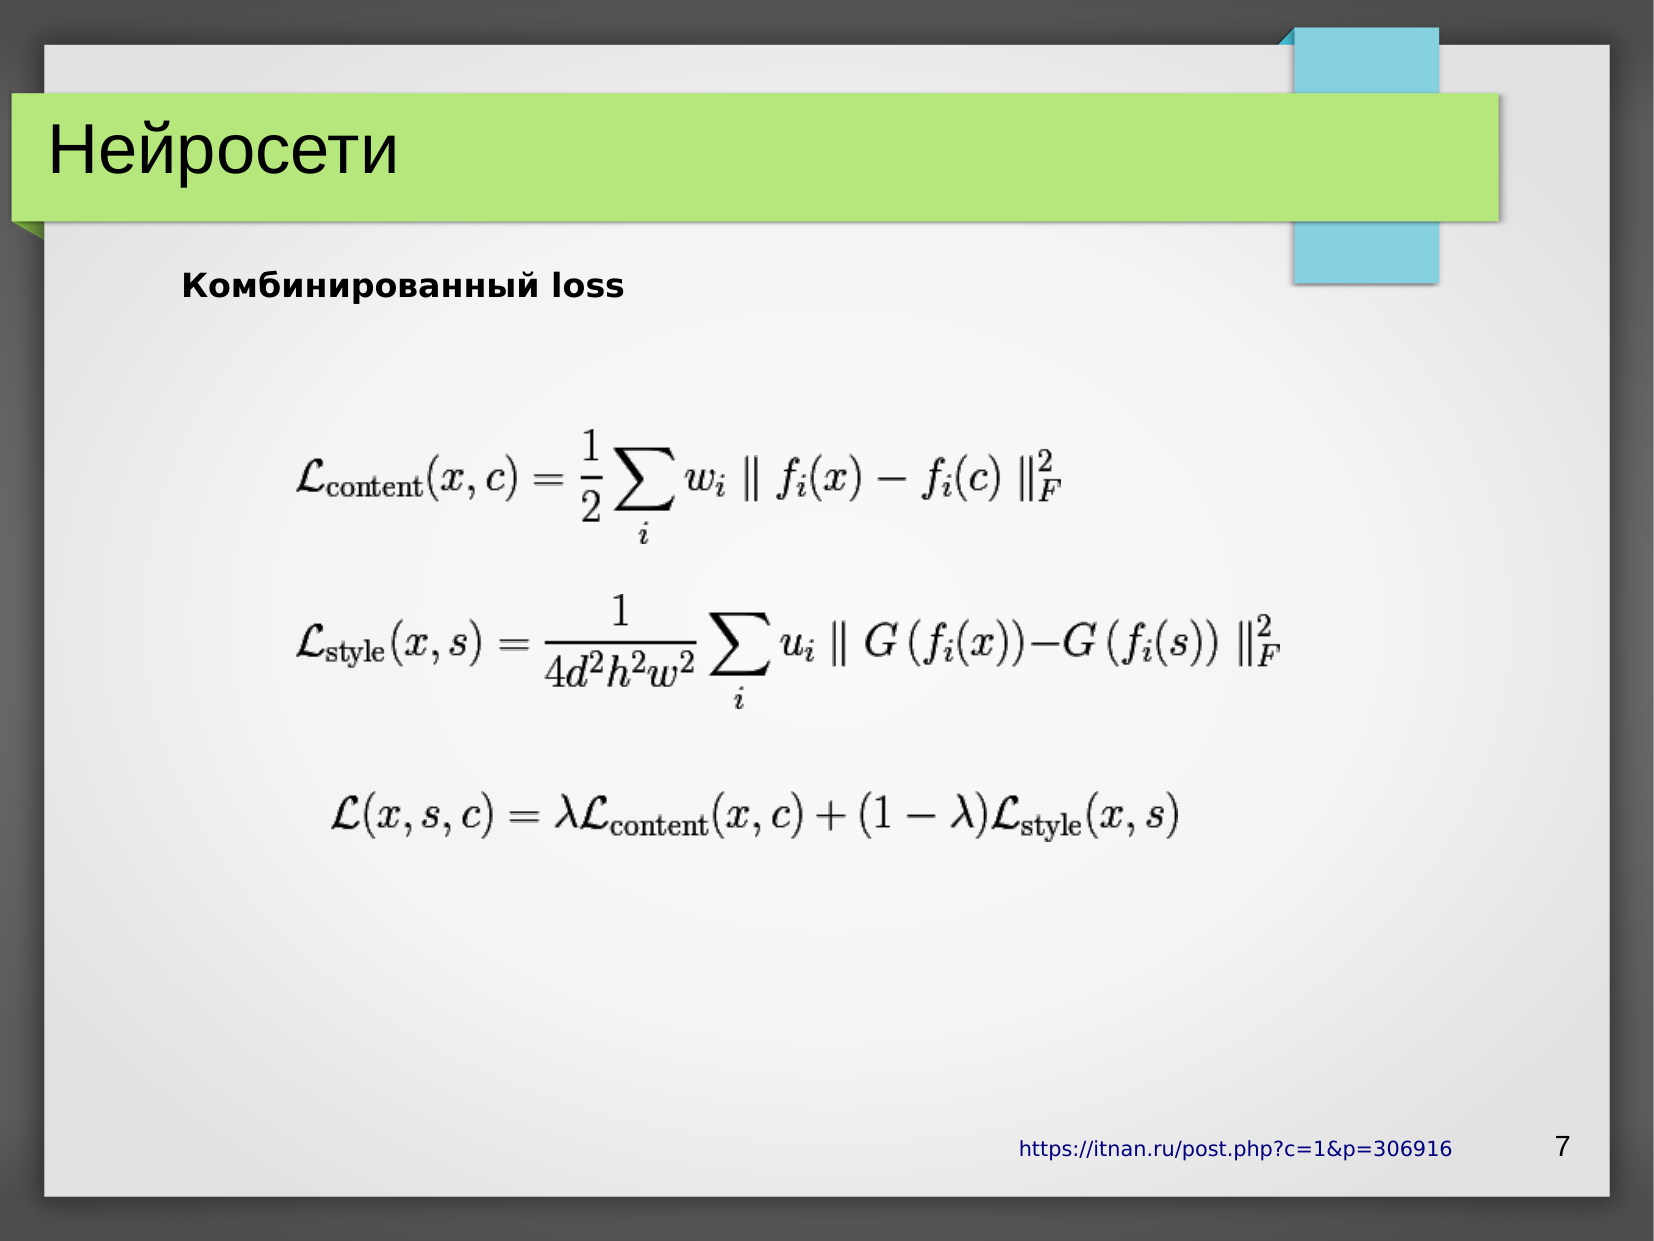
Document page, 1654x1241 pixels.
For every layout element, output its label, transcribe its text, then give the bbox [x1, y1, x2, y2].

text_box Комбинированный loss [166, 259, 934, 363]
picture [0, 0, 1654, 1241]
text_box https://itnan.ru/post.php?c=1&p=306916 [1003, 1129, 1501, 1193]
title Нейросети [47, 96, 1536, 201]
